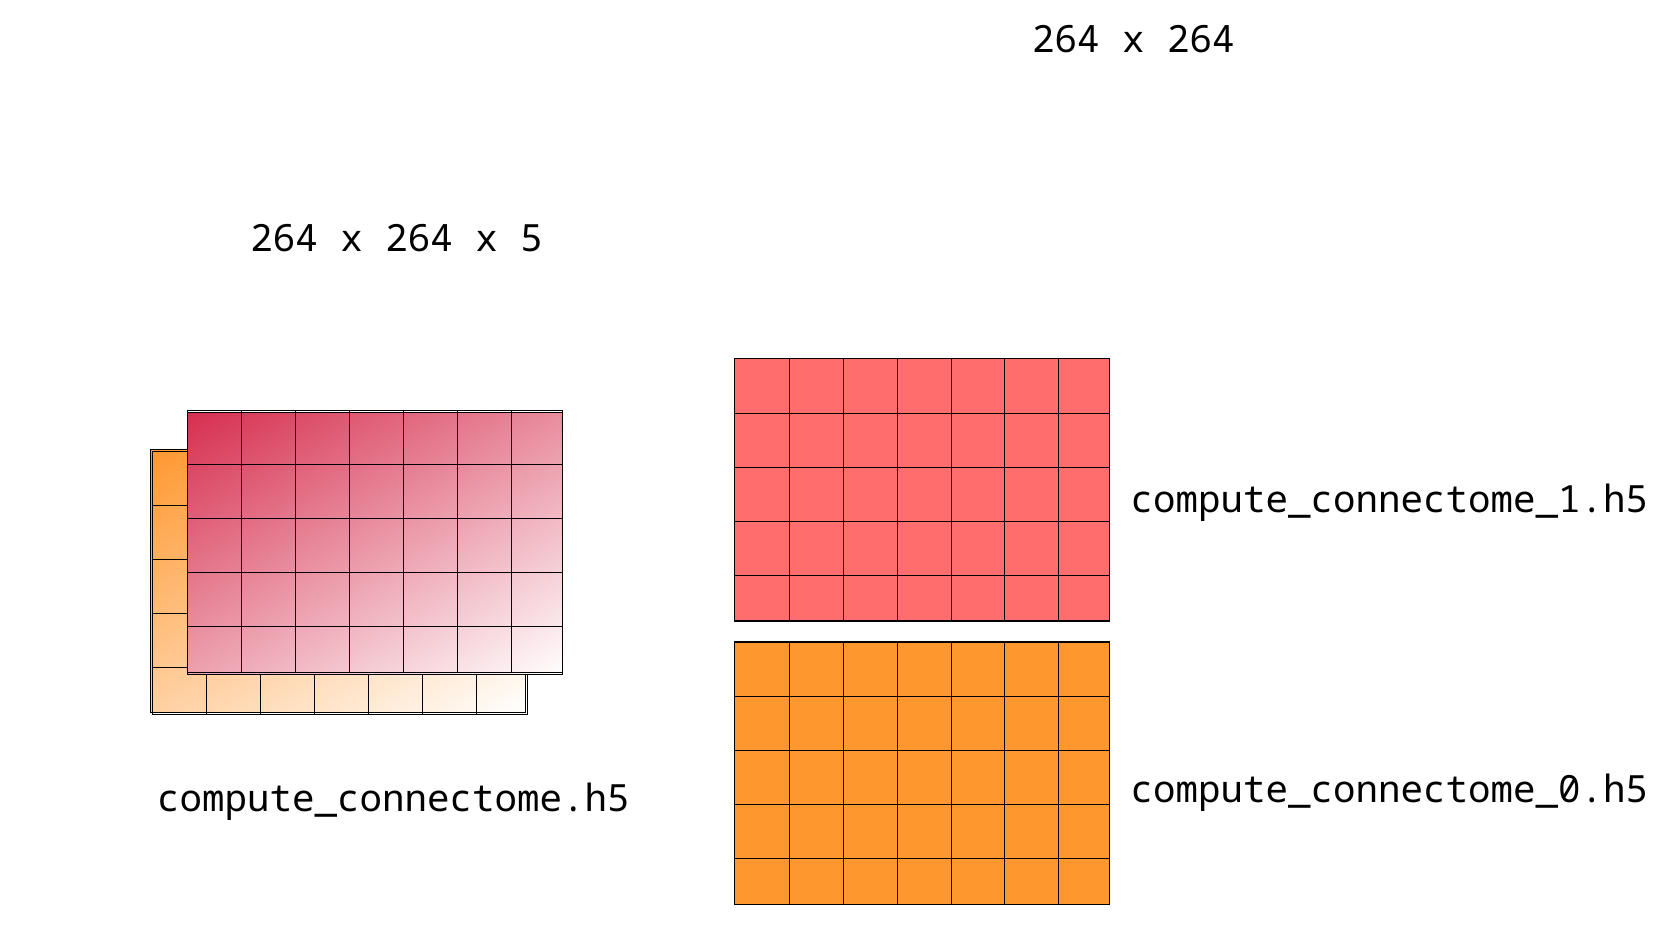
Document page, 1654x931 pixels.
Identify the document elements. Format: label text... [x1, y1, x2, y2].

text_box [734, 641, 1110, 905]
text_box compute_connectome_0.h5 [1115, 754, 1654, 814]
text_box compute_connectome_1.h5 [1115, 465, 1654, 524]
text_box 264 x 264 x 5 [235, 204, 558, 263]
text_box compute_connectome.h5 [142, 763, 645, 823]
text_box [150, 410, 563, 715]
text_box 264 x 264 [1017, 4, 1250, 64]
text_box [734, 358, 1110, 622]
